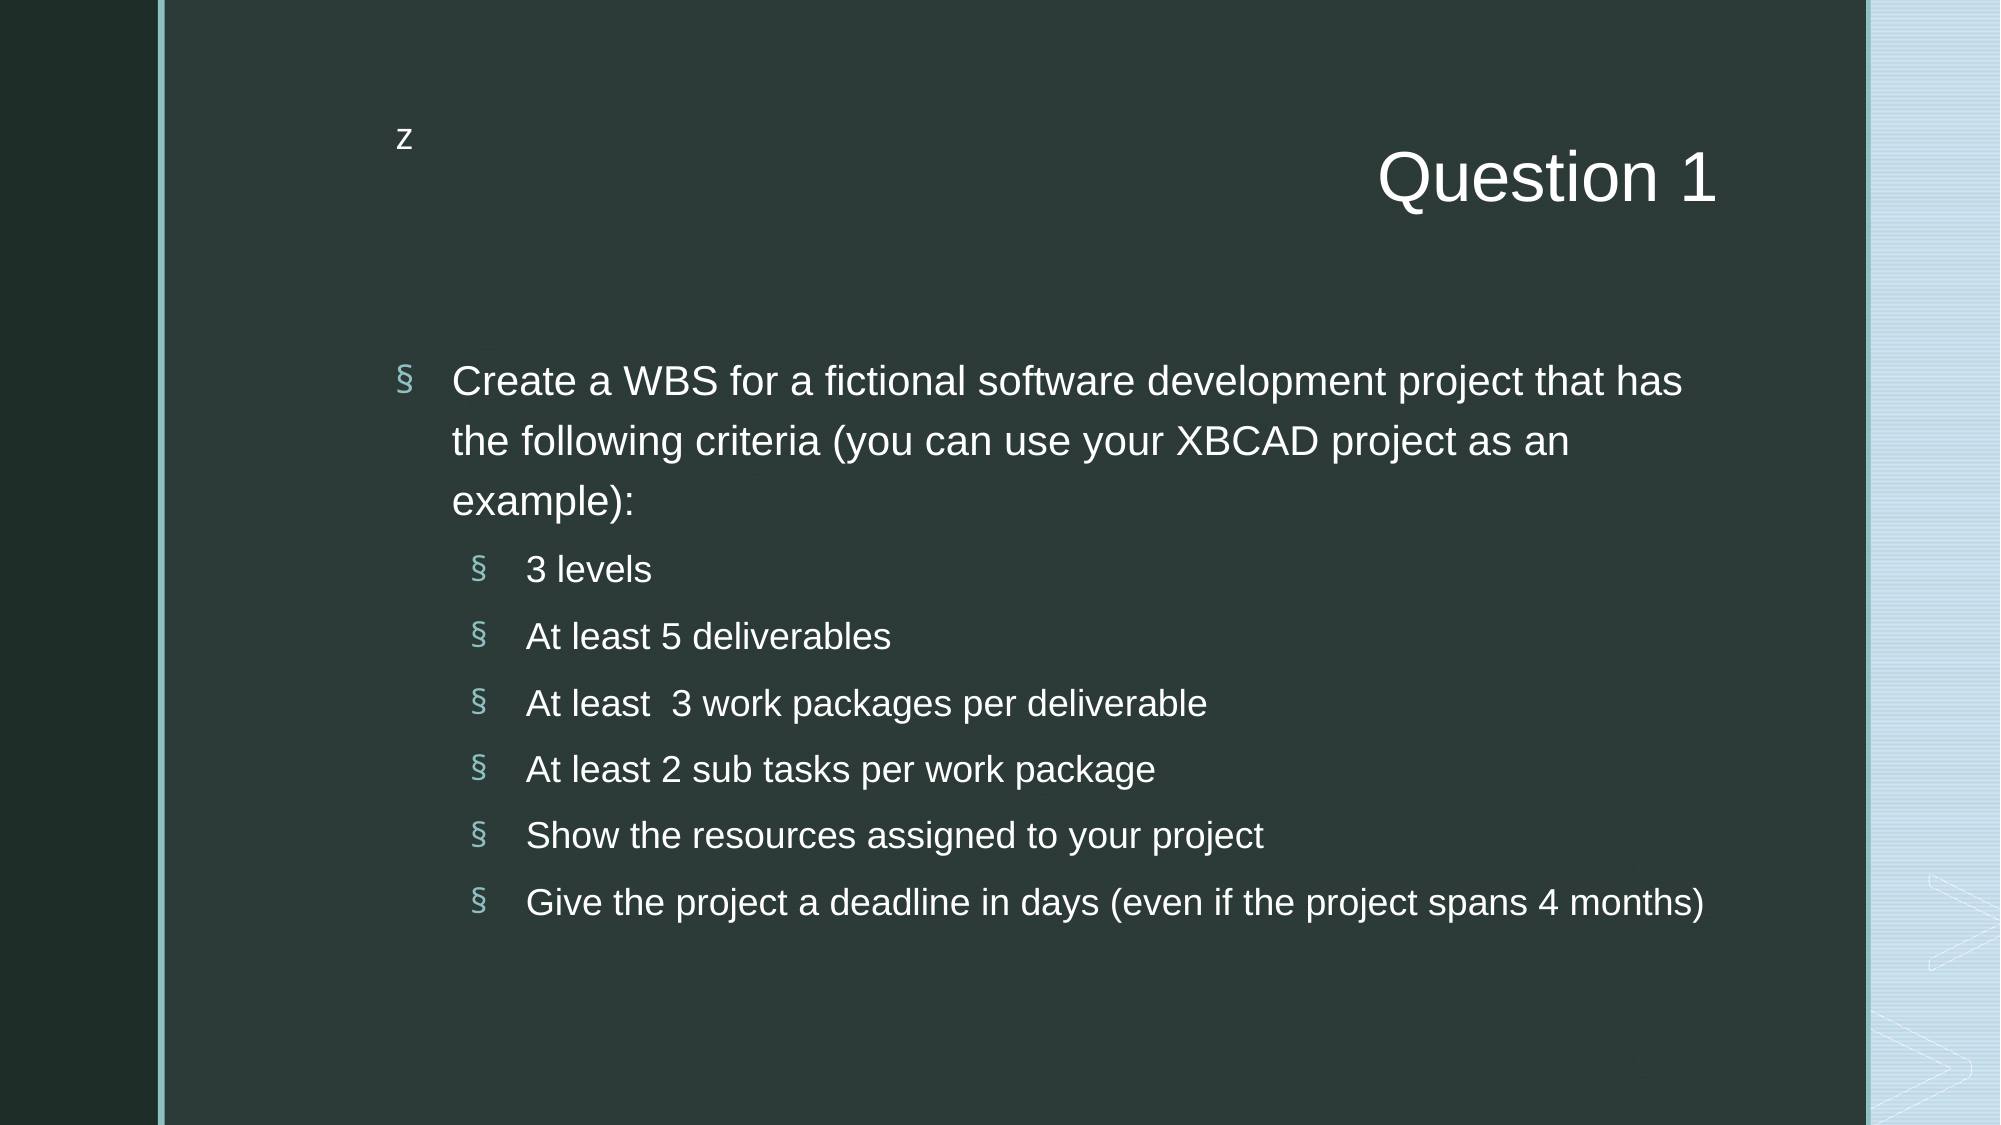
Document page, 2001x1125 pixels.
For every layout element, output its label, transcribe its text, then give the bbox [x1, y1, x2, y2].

title Question 1 [428, 132, 1734, 310]
list Create a WBS for a fictional software development project that has the following criteria (you can use your XBCAD project as an example): 3 levels At least 5 deliverables At least 3 work packages per deliverable At least 2 sub tasks per work package Show the resources assigned to your project Give the project a deadline in days (even if the project spans 4 months) [380, 336, 1734, 993]
picture [1871, 0, 2000, 1125]
